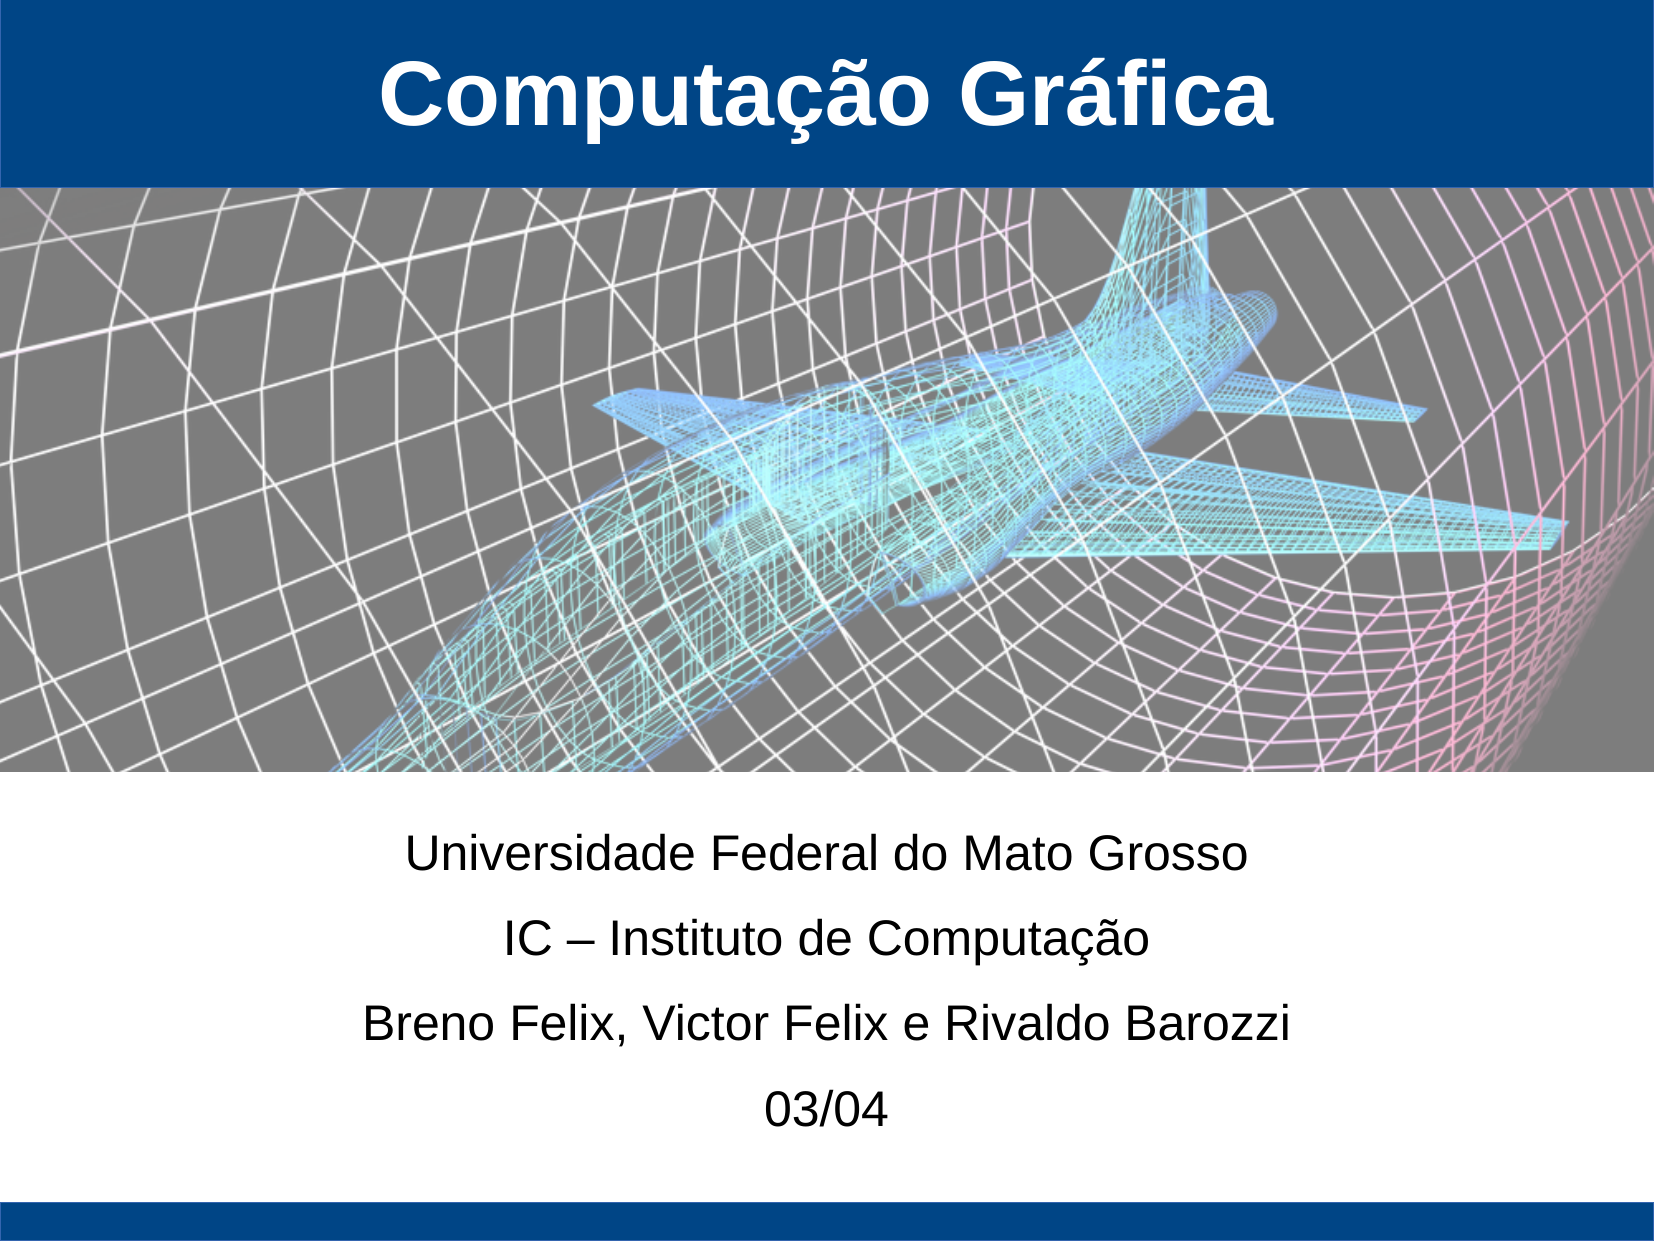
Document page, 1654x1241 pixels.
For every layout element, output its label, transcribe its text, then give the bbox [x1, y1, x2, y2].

title Computação Gráfica [0, 0, 1654, 188]
list Universidade Federal do Mato Grosso IC – Instituto de Computação Breno Felix, Victor Felix e Rivaldo Barozzi 03/04 [82, 825, 1571, 1175]
picture [0, 188, 1654, 772]
